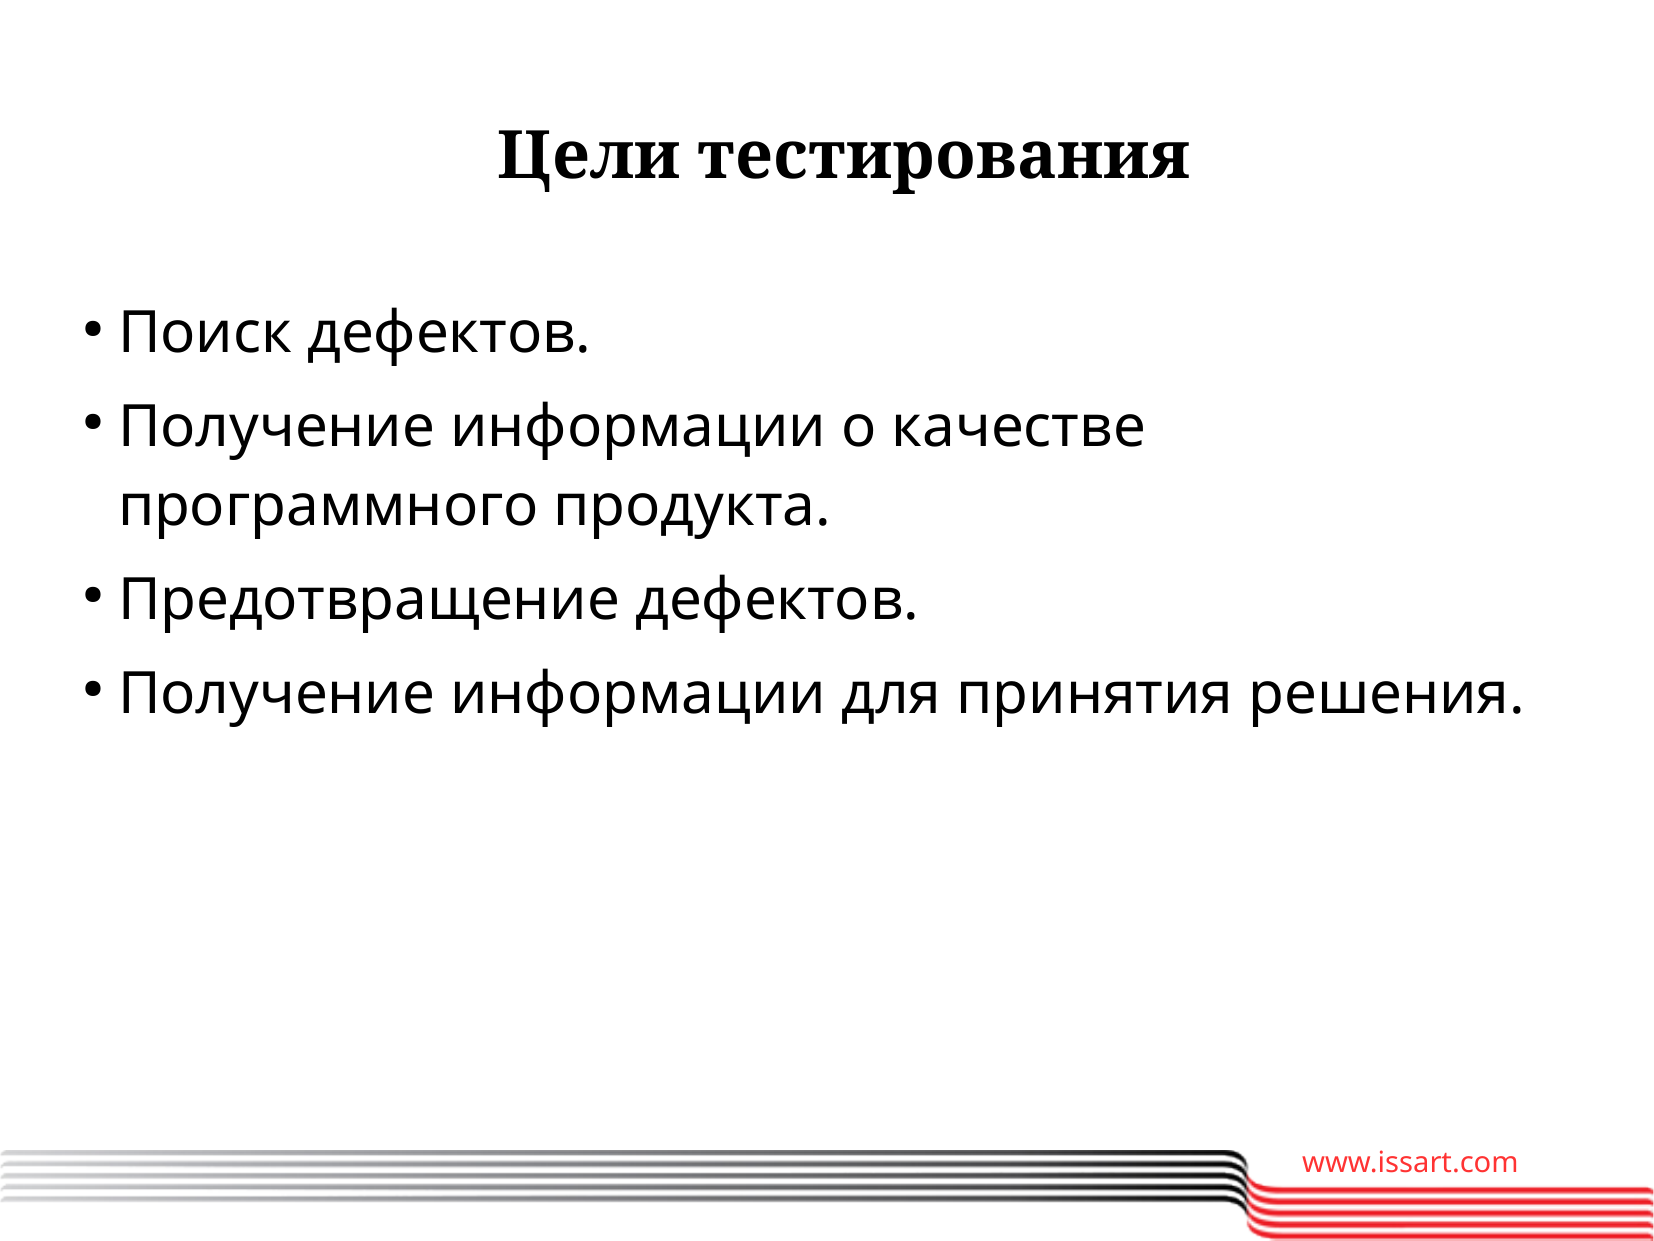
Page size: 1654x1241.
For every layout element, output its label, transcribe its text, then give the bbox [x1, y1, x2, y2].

list Поиск дефектов. Получение информации о качестве программного продукта. Предотвращение дефектов. Получение информации для принятия решения. [82, 290, 1571, 1109]
picture [0, 1150, 1654, 1241]
text_box www.issart.com [1287, 1133, 1619, 1184]
title Цели тестирования [82, 49, 1571, 257]
